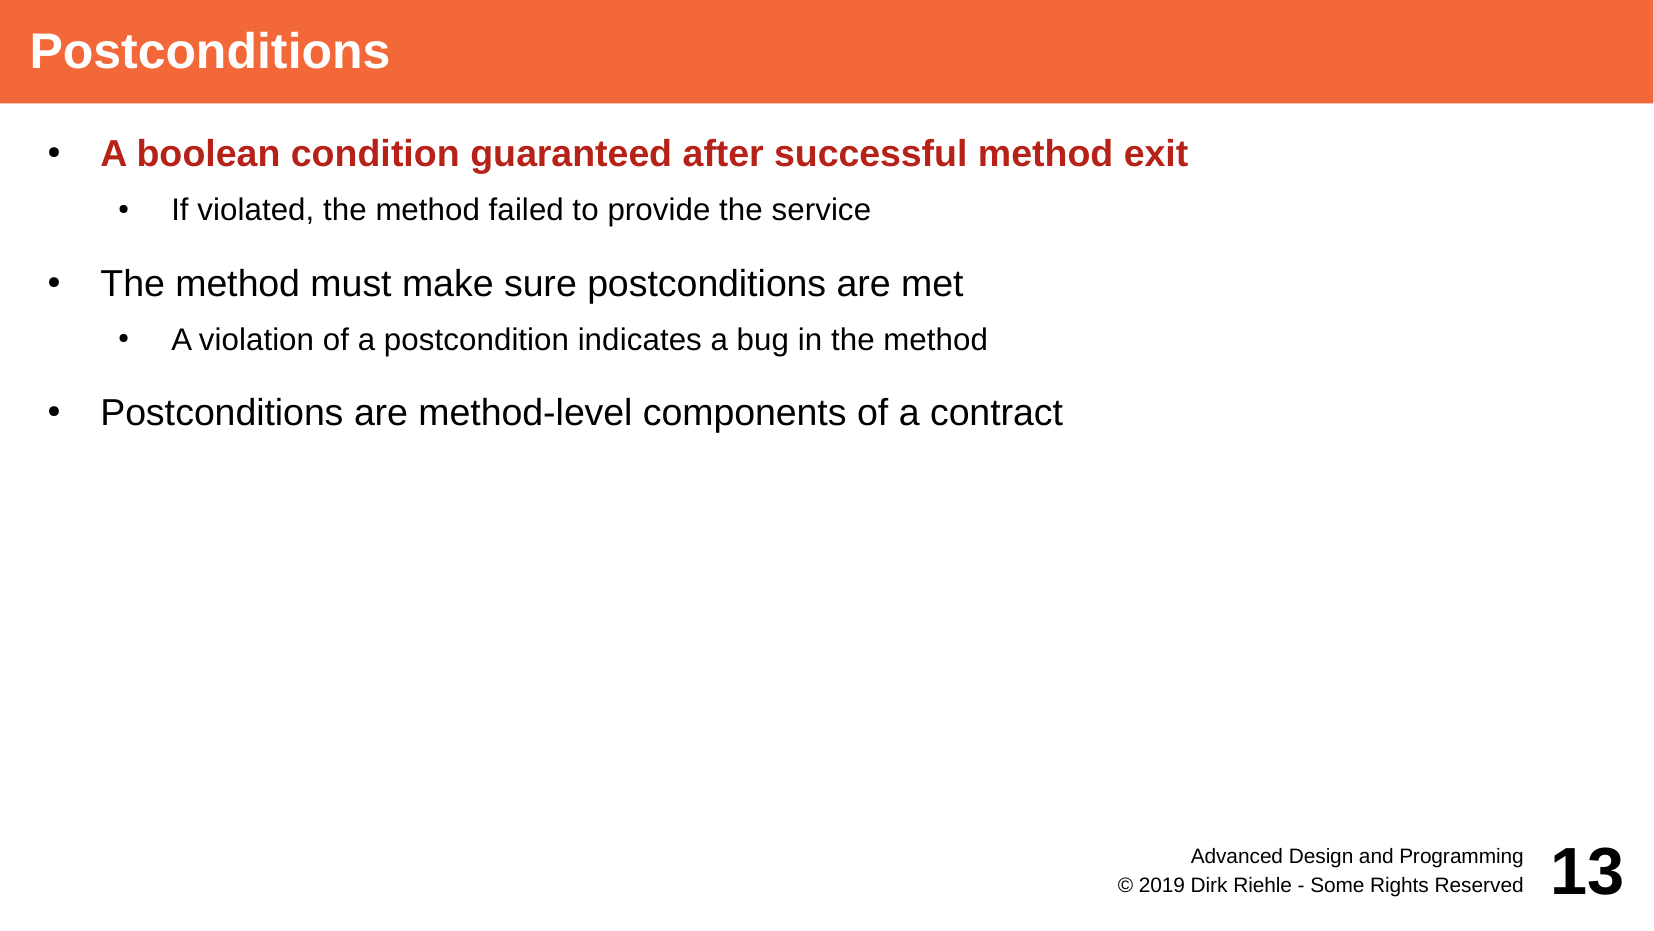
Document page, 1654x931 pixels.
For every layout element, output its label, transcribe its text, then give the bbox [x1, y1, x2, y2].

list A boolean condition guaranteed after successful method exit If violated, the method failed to provide the service The method must make sure postconditions are met A violation of a postcondition indicates a bug in the method Postconditions are method-level components of a contract [29, 132, 1625, 813]
title Postconditions [0, 0, 1654, 104]
